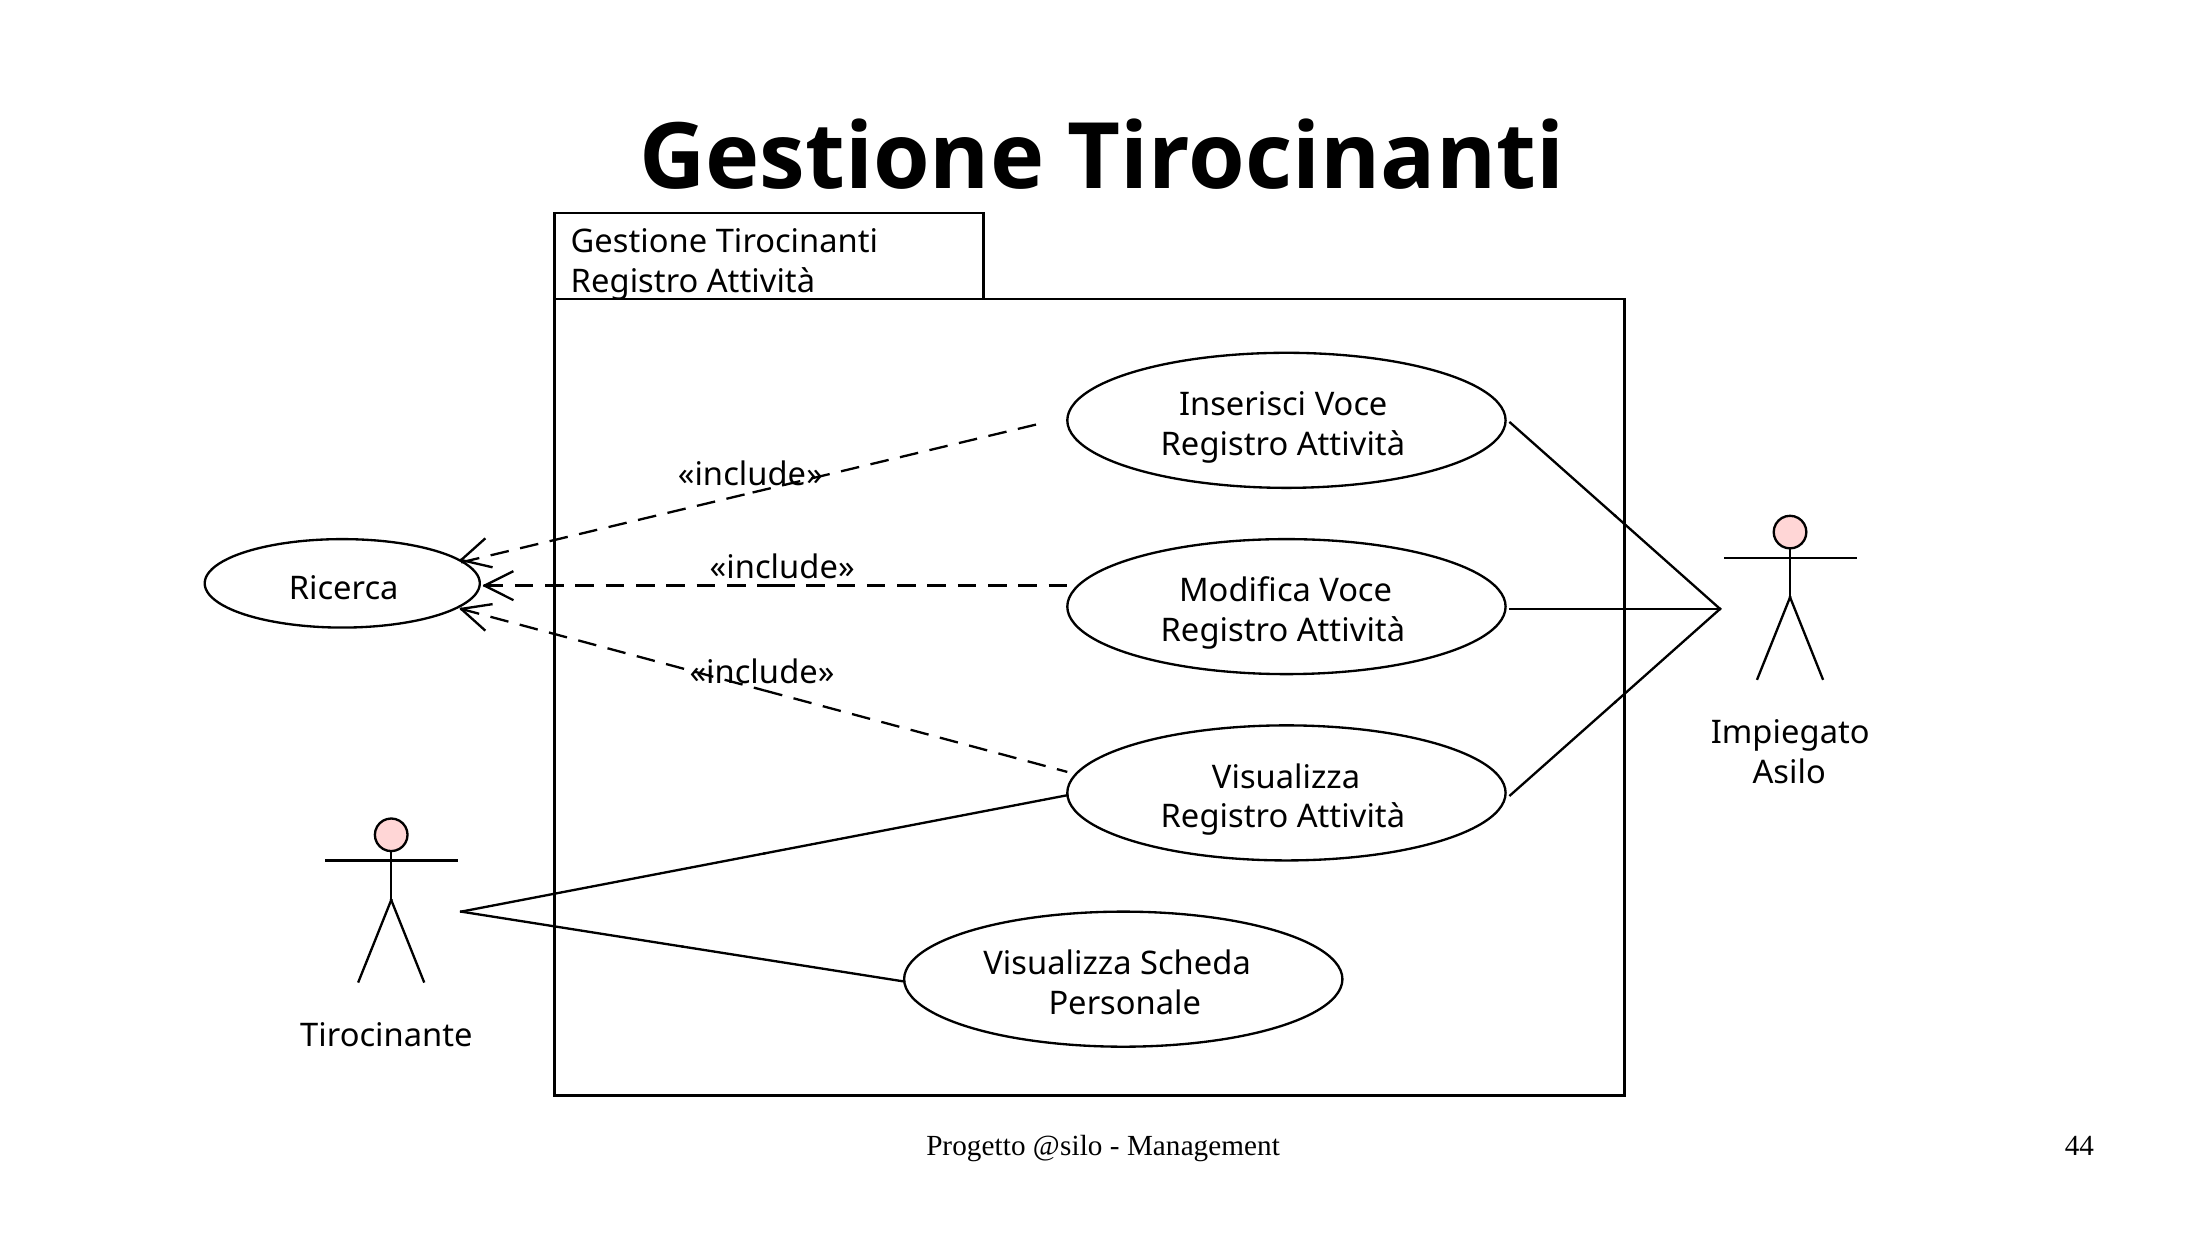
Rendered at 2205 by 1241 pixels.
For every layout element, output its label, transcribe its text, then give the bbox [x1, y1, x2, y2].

title Gestione Tirocinanti [110, 49, 2095, 257]
picture [156, 165, 2048, 1146]
